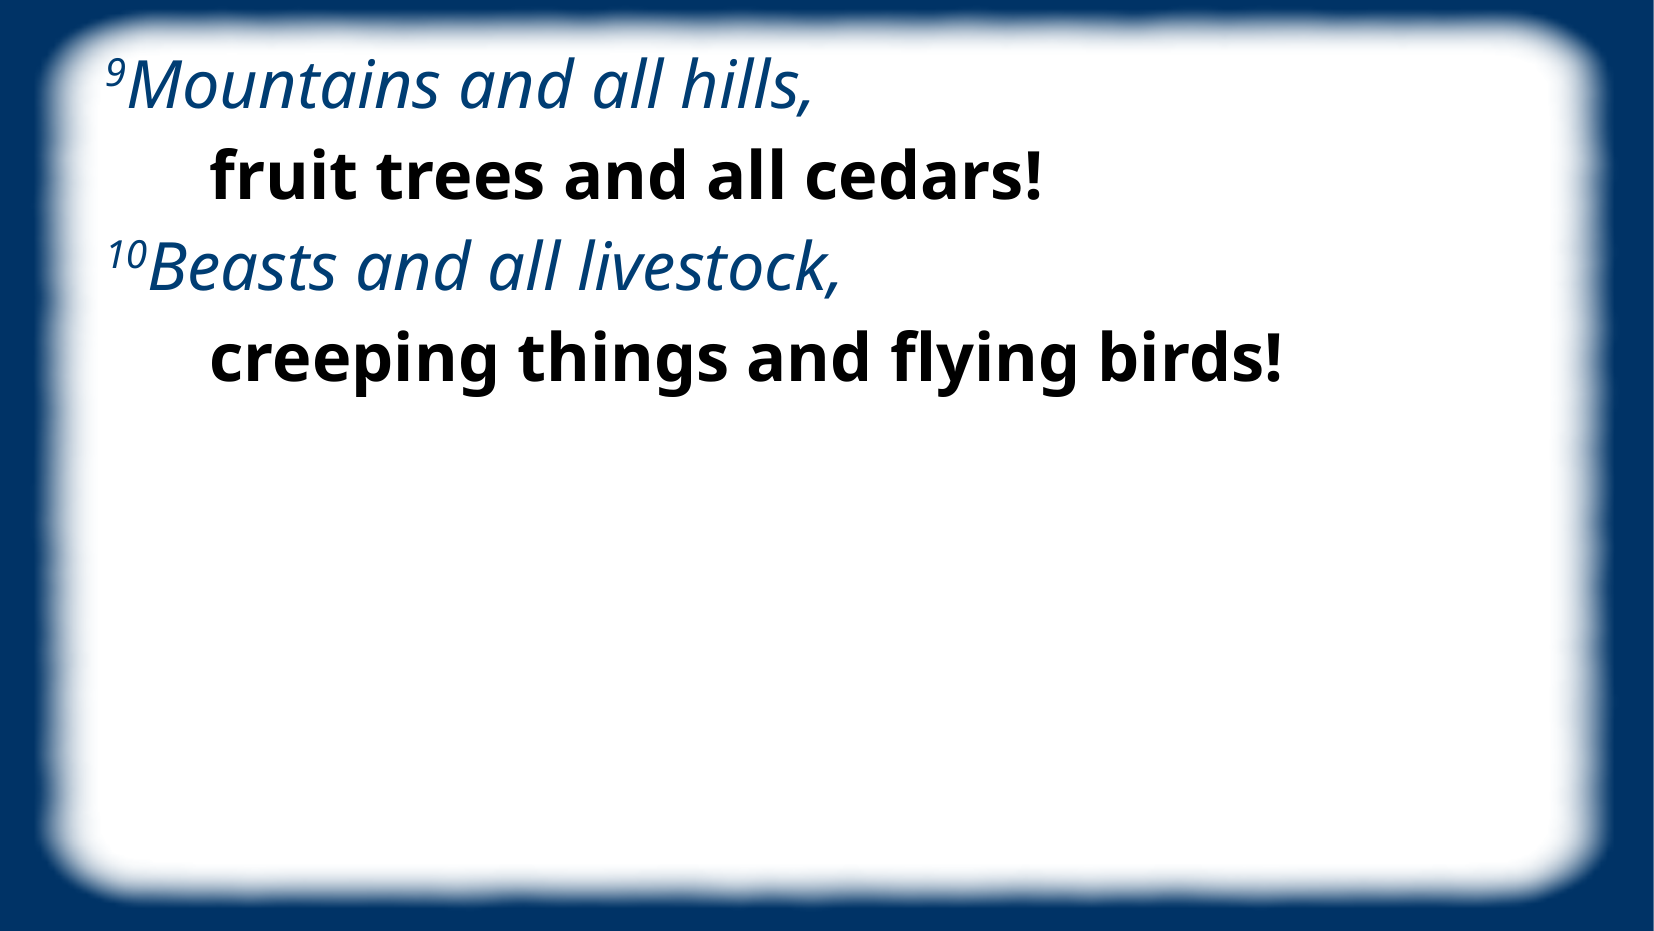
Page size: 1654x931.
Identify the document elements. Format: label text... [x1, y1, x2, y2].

text_box 9Mountains and all hills, fruit trees and all cedars! 10Beasts and all livestock, creeping things and flying birds! [90, 30, 1576, 400]
picture [0, 0, 1654, 931]
